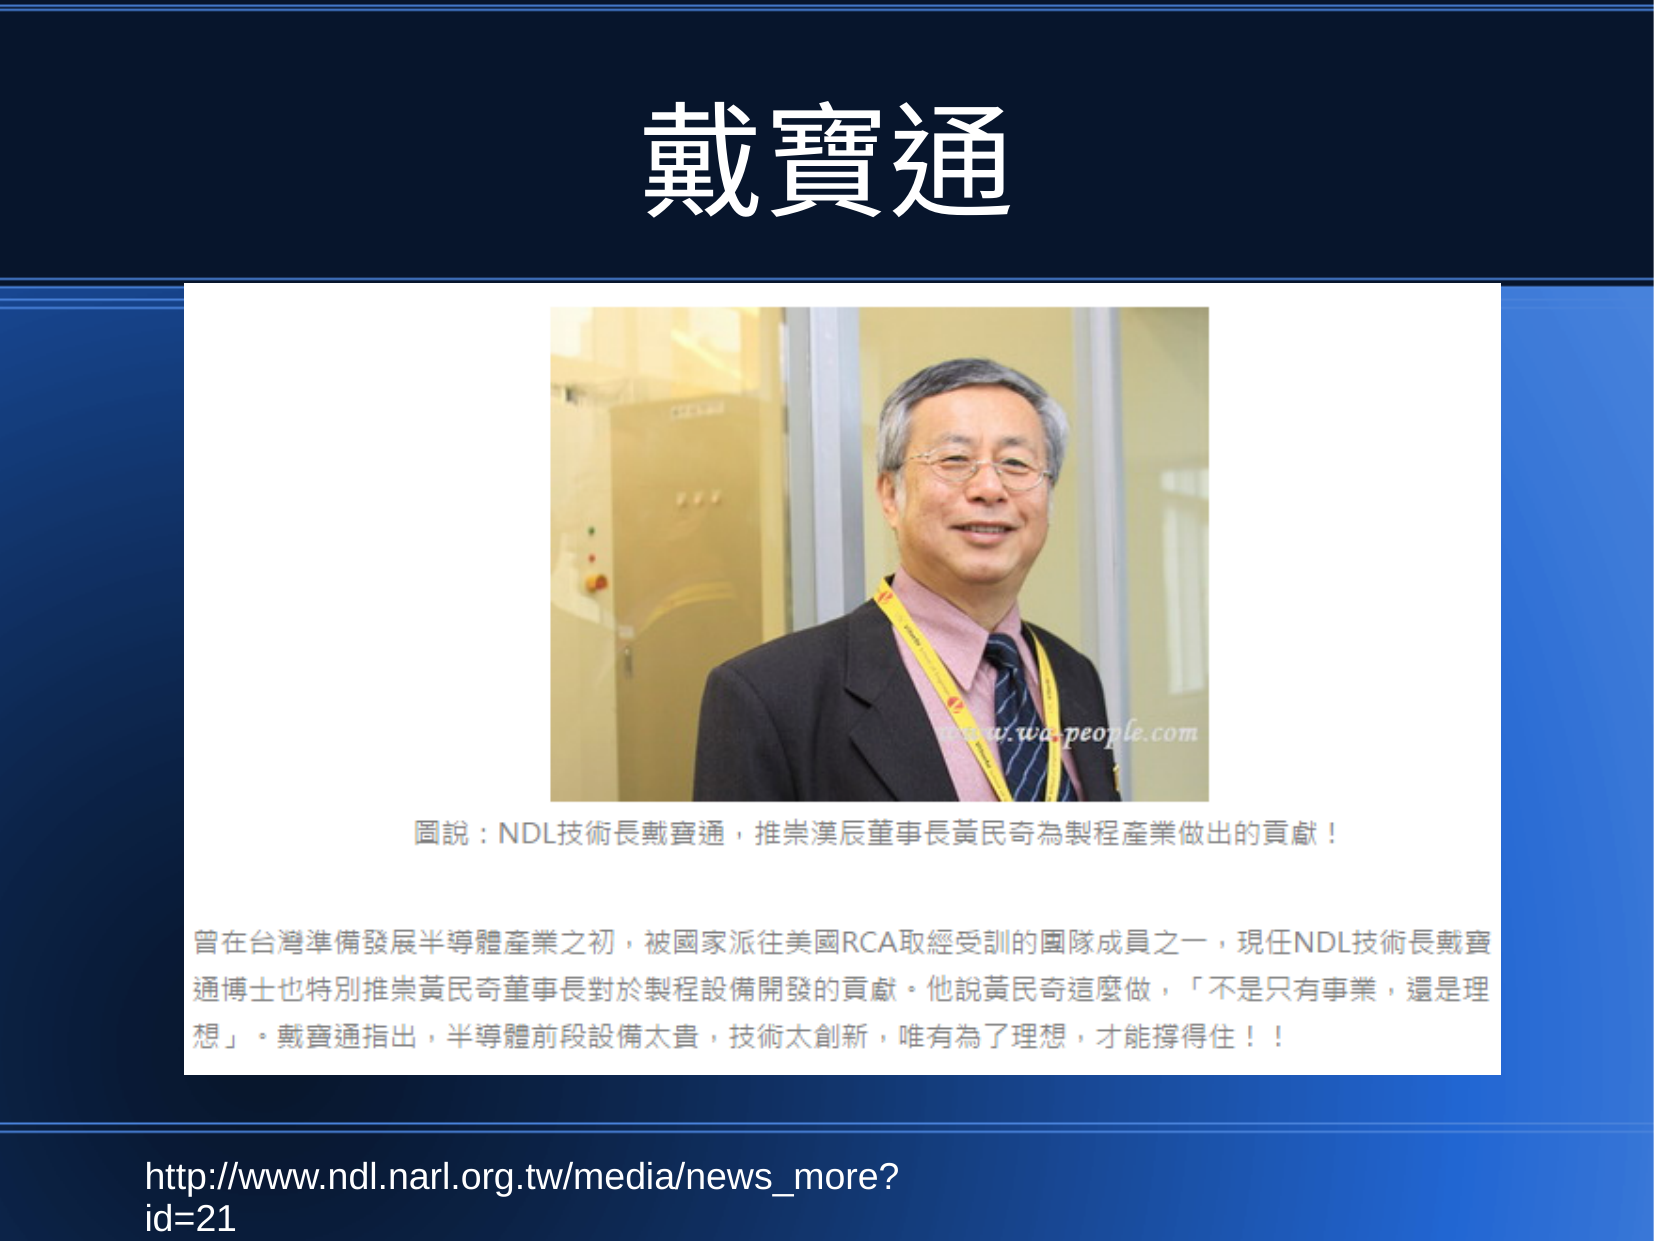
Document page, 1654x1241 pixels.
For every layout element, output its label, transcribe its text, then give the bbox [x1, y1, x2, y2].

picture [0, 0, 1654, 1241]
text_box http://www.ndl.narl.org.tw/media/news_more?id=21 [129, 1147, 1004, 1205]
title 戴寶通 [82, 49, 1571, 257]
